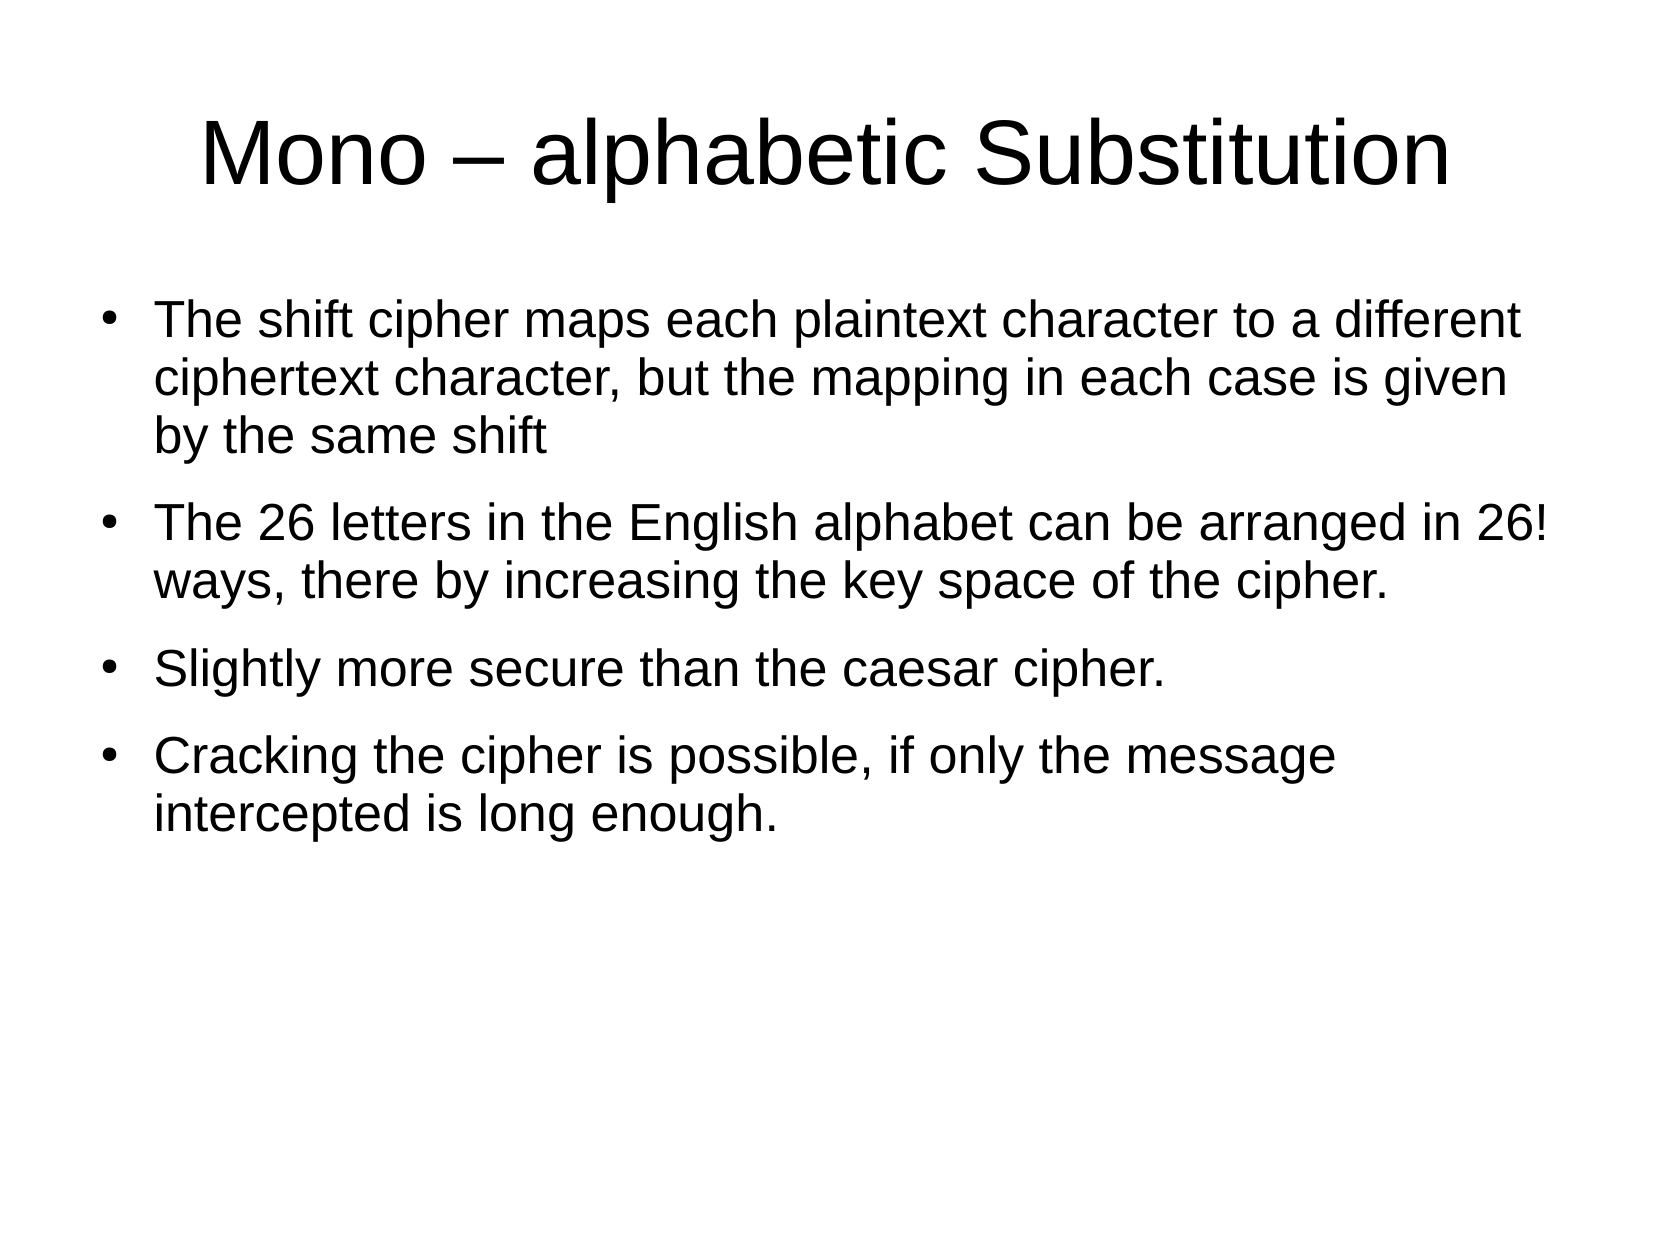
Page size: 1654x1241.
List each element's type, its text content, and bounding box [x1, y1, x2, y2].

title Mono – alphabetic Substitution [82, 49, 1571, 257]
list The shift cipher maps each plaintext character to a different ciphertext character, but the mapping in each case is given by the same shift The 26 letters in the English alphabet can be arranged in 26! ways, there by increasing the key space of the cipher. Slightly more secure than the caesar cipher. Cracking the cipher is possible, if only the message intercepted is long enough. [82, 290, 1571, 1109]
